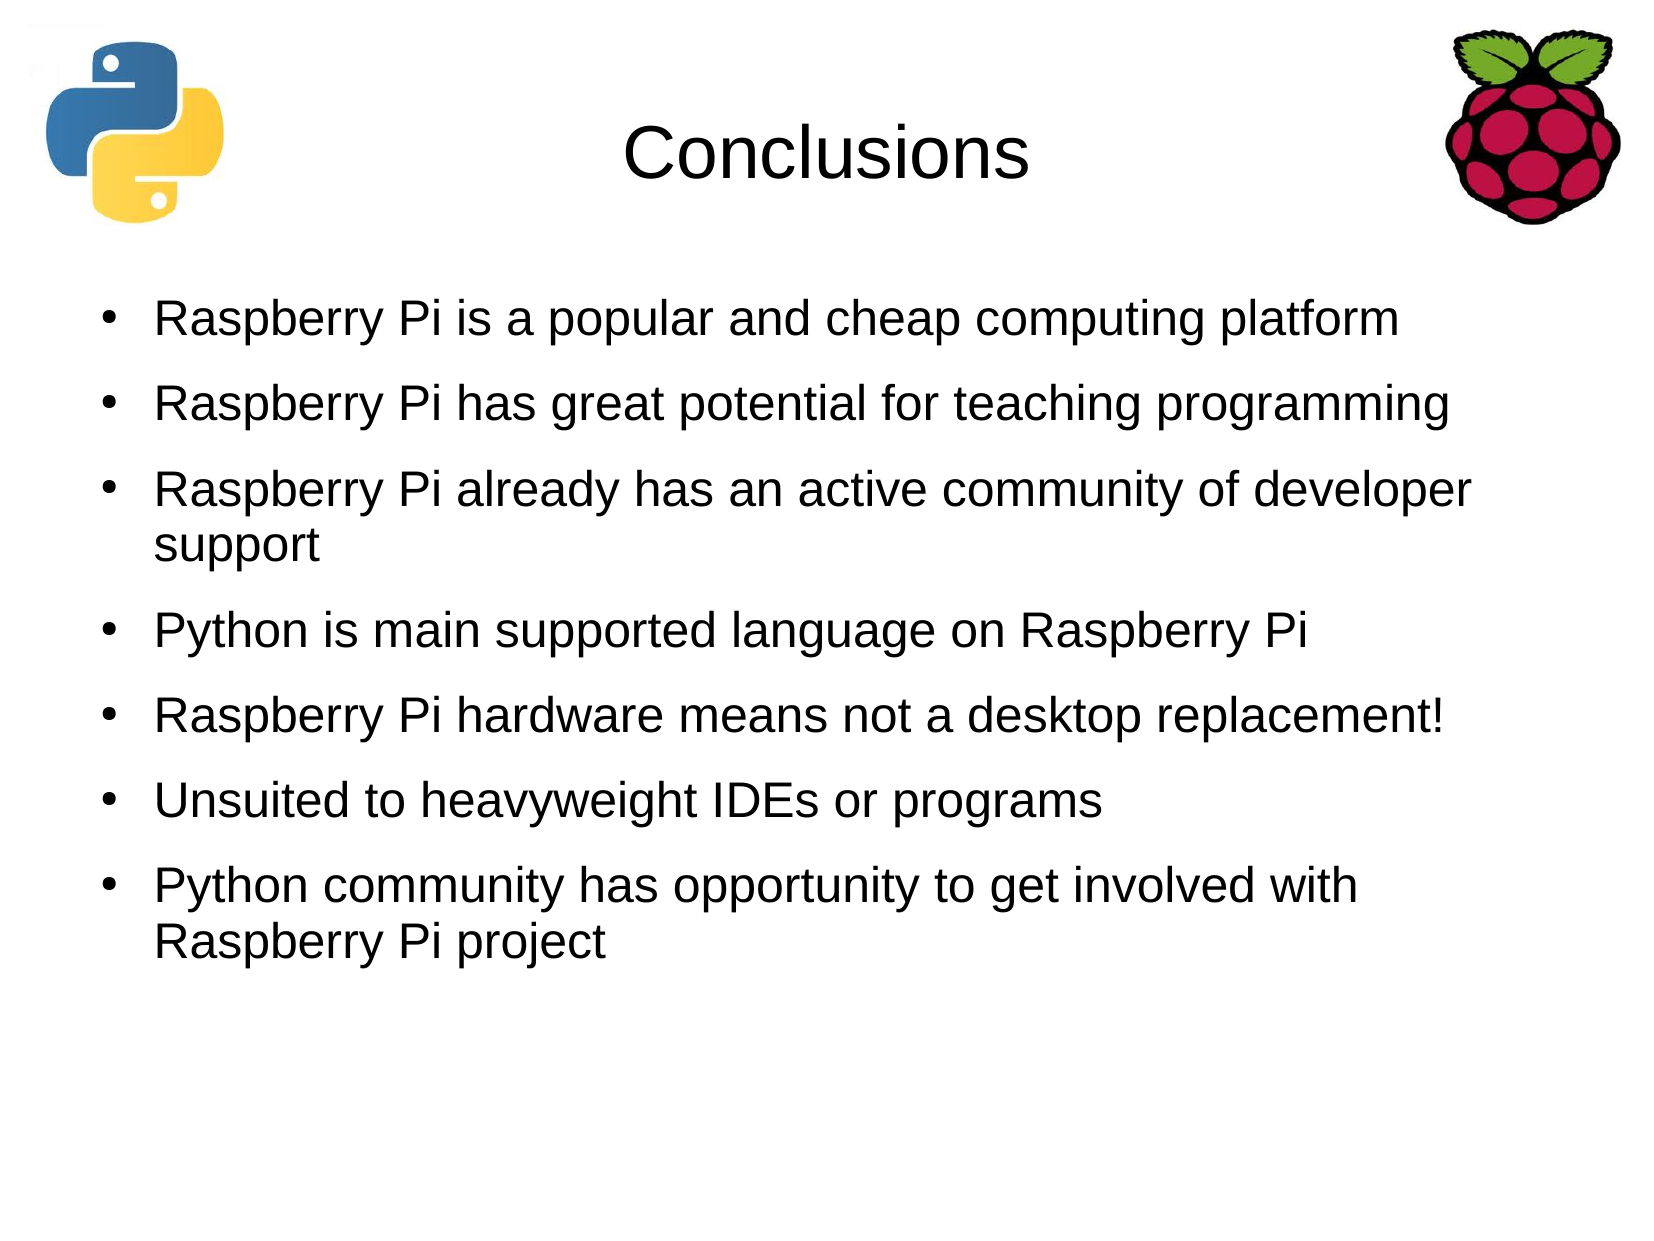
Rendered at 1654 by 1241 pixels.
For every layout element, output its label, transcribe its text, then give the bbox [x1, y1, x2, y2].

list Raspberry Pi is a popular and cheap computing platform Raspberry Pi has great potential for teaching programming Raspberry Pi already has an active community of developer support Python is main supported language on Raspberry Pi Raspberry Pi hardware means not a desktop replacement! Unsuited to heavyweight IDEs or programs Python community has opportunity to get involved with Raspberry Pi project [82, 290, 1538, 1010]
picture [1443, 29, 1621, 225]
picture [29, 24, 240, 240]
title Conclusions [82, 49, 1571, 257]
